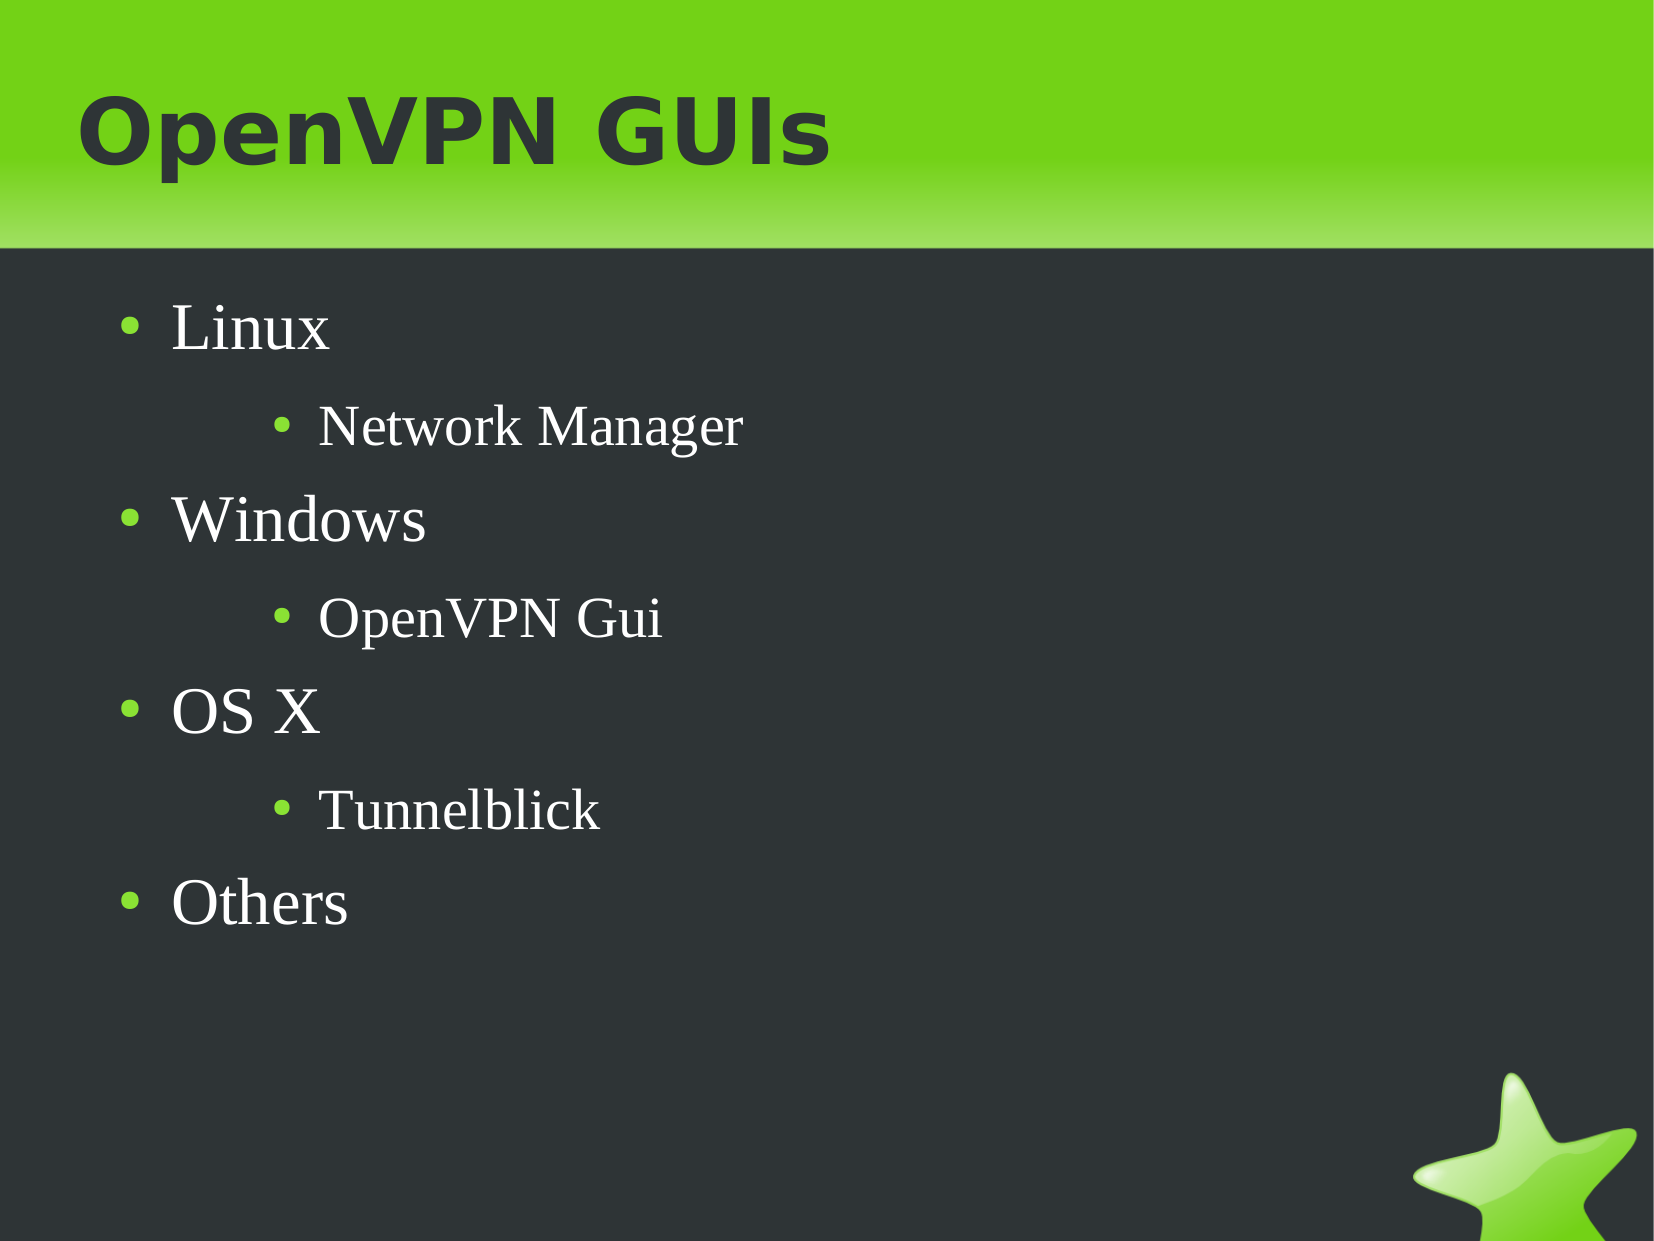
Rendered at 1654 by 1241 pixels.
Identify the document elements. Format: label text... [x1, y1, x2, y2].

title OpenVPN GUIs [76, 36, 1565, 229]
list Linux Network Manager Windows OpenVPN Gui OS X Tunnelblick Others [82, 290, 1571, 1094]
picture [0, 0, 1654, 1241]
